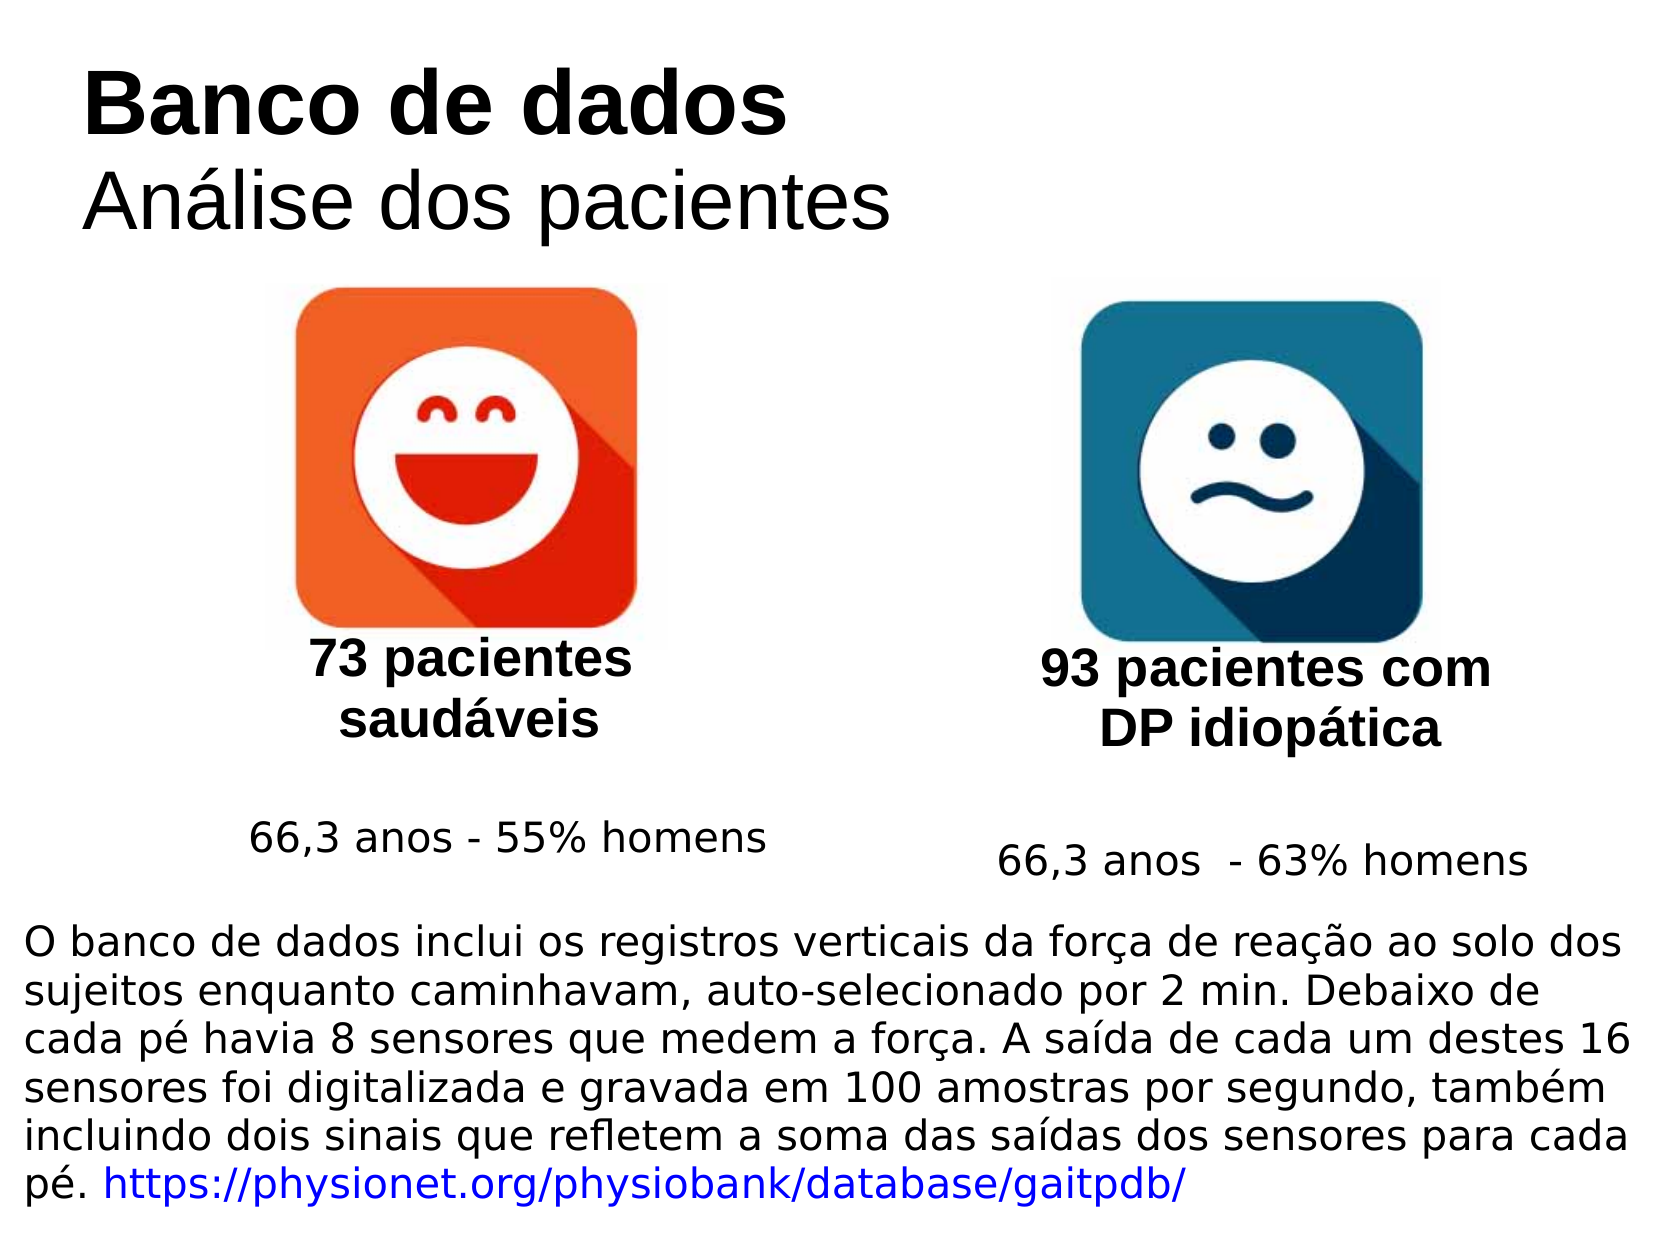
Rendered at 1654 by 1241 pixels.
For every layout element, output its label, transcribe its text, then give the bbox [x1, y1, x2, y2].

picture [265, 283, 668, 627]
picture [1051, 277, 1441, 637]
title Banco de dados Análise dos pacientes [82, 47, 1235, 252]
title 93 pacientes com DP idiopática 66,3 anos - 63% homens [980, 637, 1654, 820]
title 73 pacientes saudáveis 66,3 anos - 55% homens [248, 627, 780, 820]
title O banco de dados inclui os registros verticais da força de reação ao solo dos sujeitos enquanto caminhavam, auto-selecionado por 2 min. Debaixo de cada pé havia 8 sensores que medem a força. A saída de cada um destes 16 sensores foi digitalizada e gravada em 100 amostras por segundo, também incluindo dois sinais que refletem a soma das saídas dos sensores para cada pé. https://physionet.org/physiobank/database/gaitpdb/ [23, 820, 1654, 1241]
